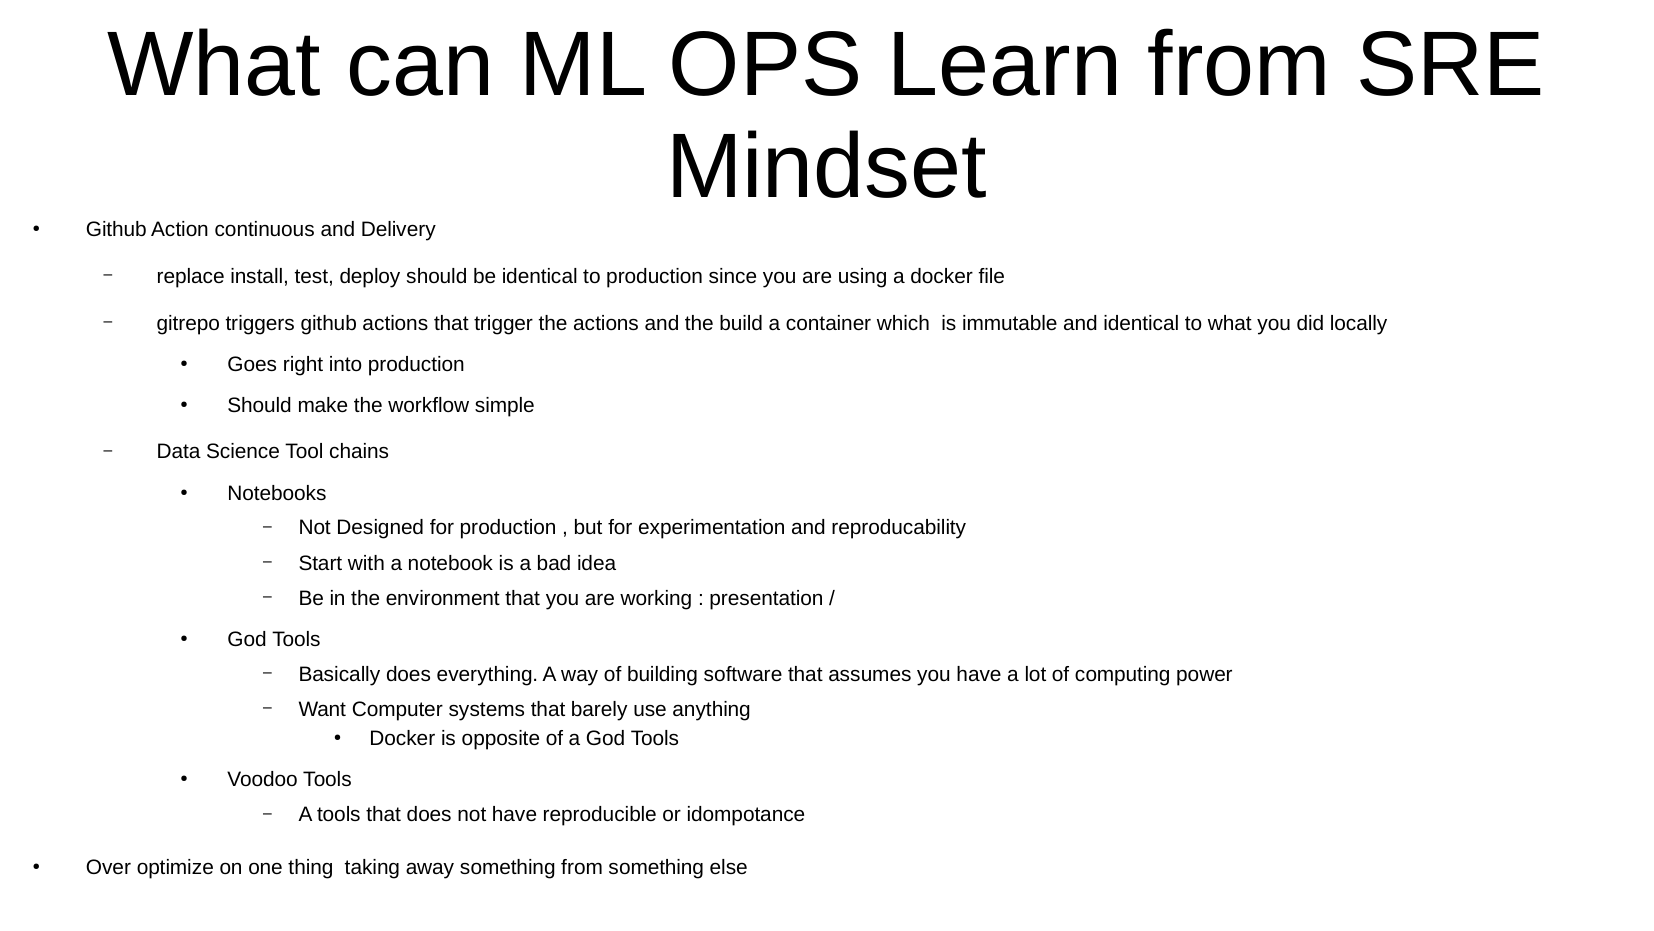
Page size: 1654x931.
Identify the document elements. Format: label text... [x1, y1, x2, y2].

list Github Action continuous and Delivery replace install, test, deploy should be identical to production since you are using a docker file gitrepo triggers github actions that trigger the actions and the build a container which is immutable and identical to what you did locally Goes right into production Should make the workflow simple Data Science Tool chains Notebooks Not Designed for production , but for experimentation and reproducability Start with a notebook is a bad idea Be in the environment that you are working : presentation / God Tools Basically does everything. A way of building software that assumes you have a lot of computing power Want Computer systems that barely use anything Docker is opposite of a God Tools Voodoo Tools A tools that does not have reproducible or idompotance Over optimize on one thing taking away something from something else [15, 217, 1571, 901]
title What can ML OPS Learn from SRE Mindset [82, 12, 1571, 217]
